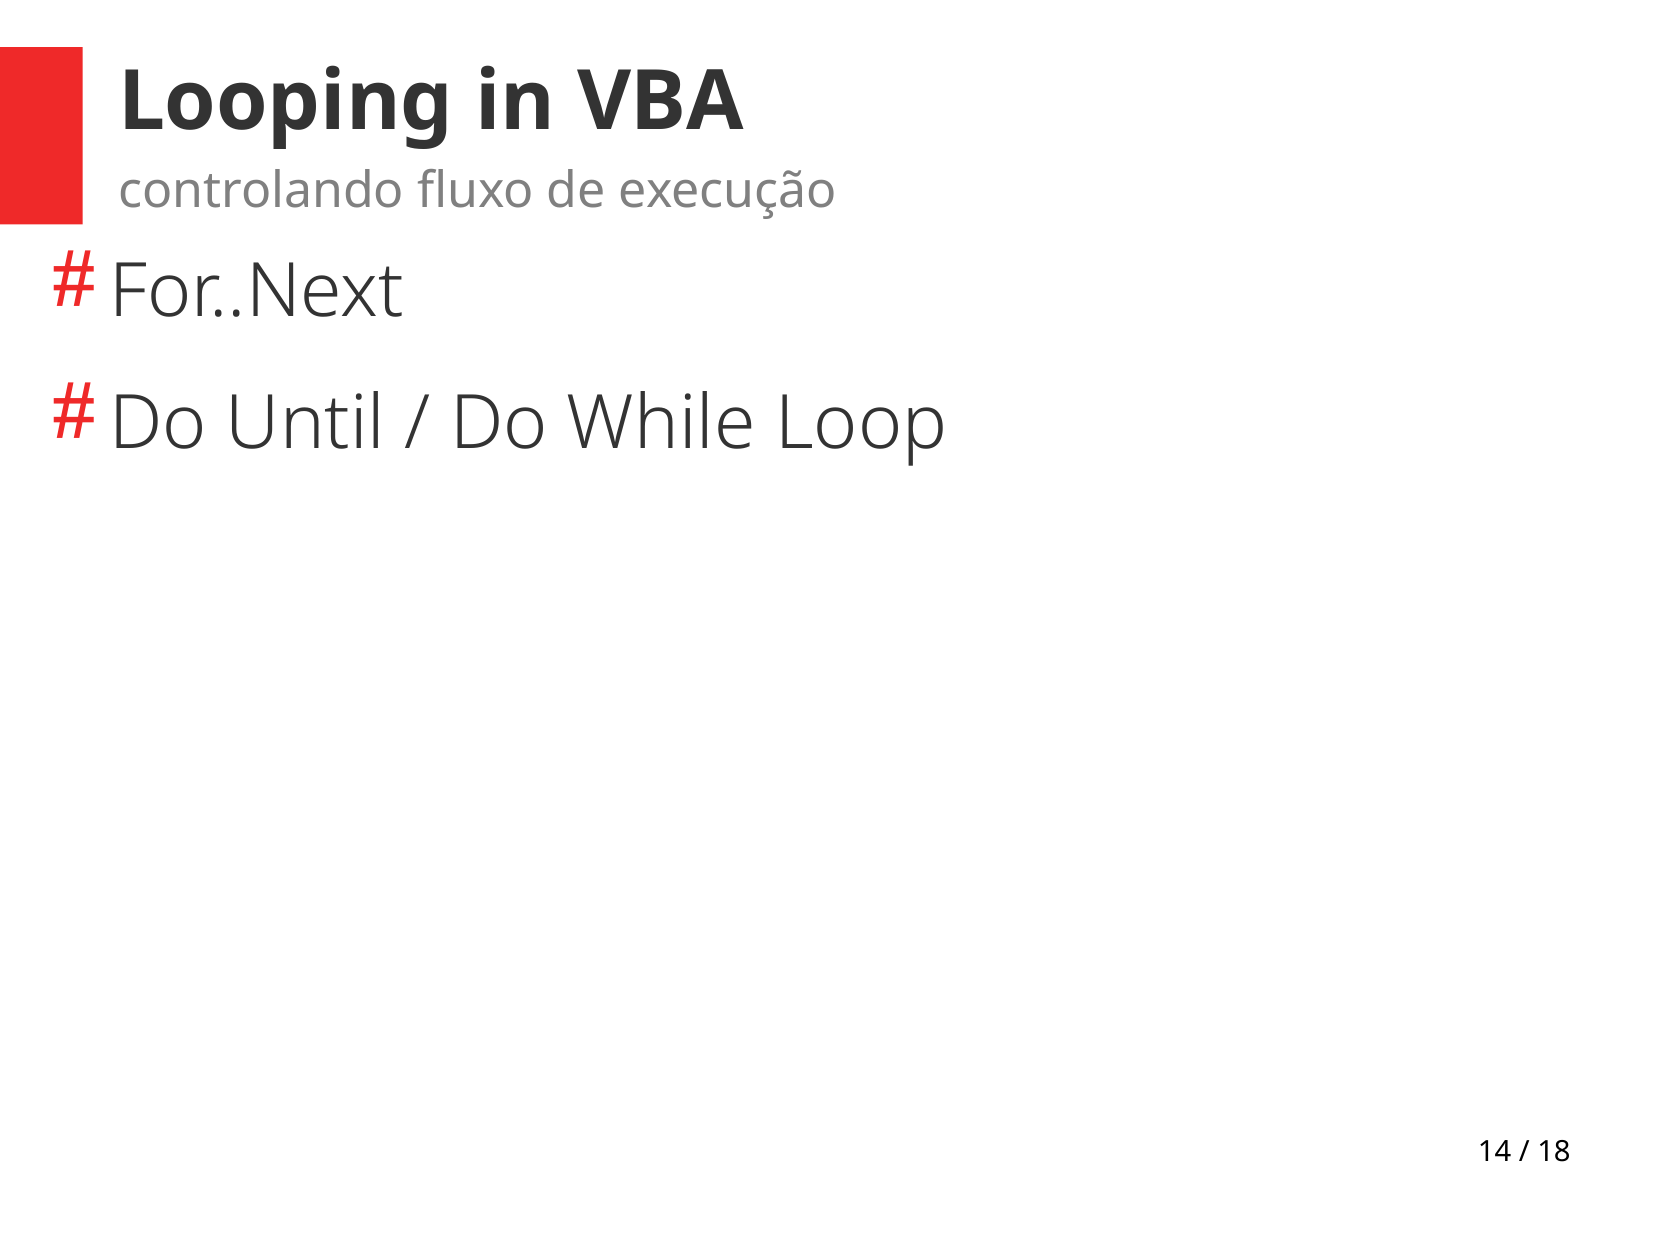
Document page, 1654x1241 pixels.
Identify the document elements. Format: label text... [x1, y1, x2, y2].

list For..Next Do Until / Do While Loop [35, 236, 1607, 1111]
title Looping in VBA controlando fluxo de execução [118, 45, 1571, 217]
